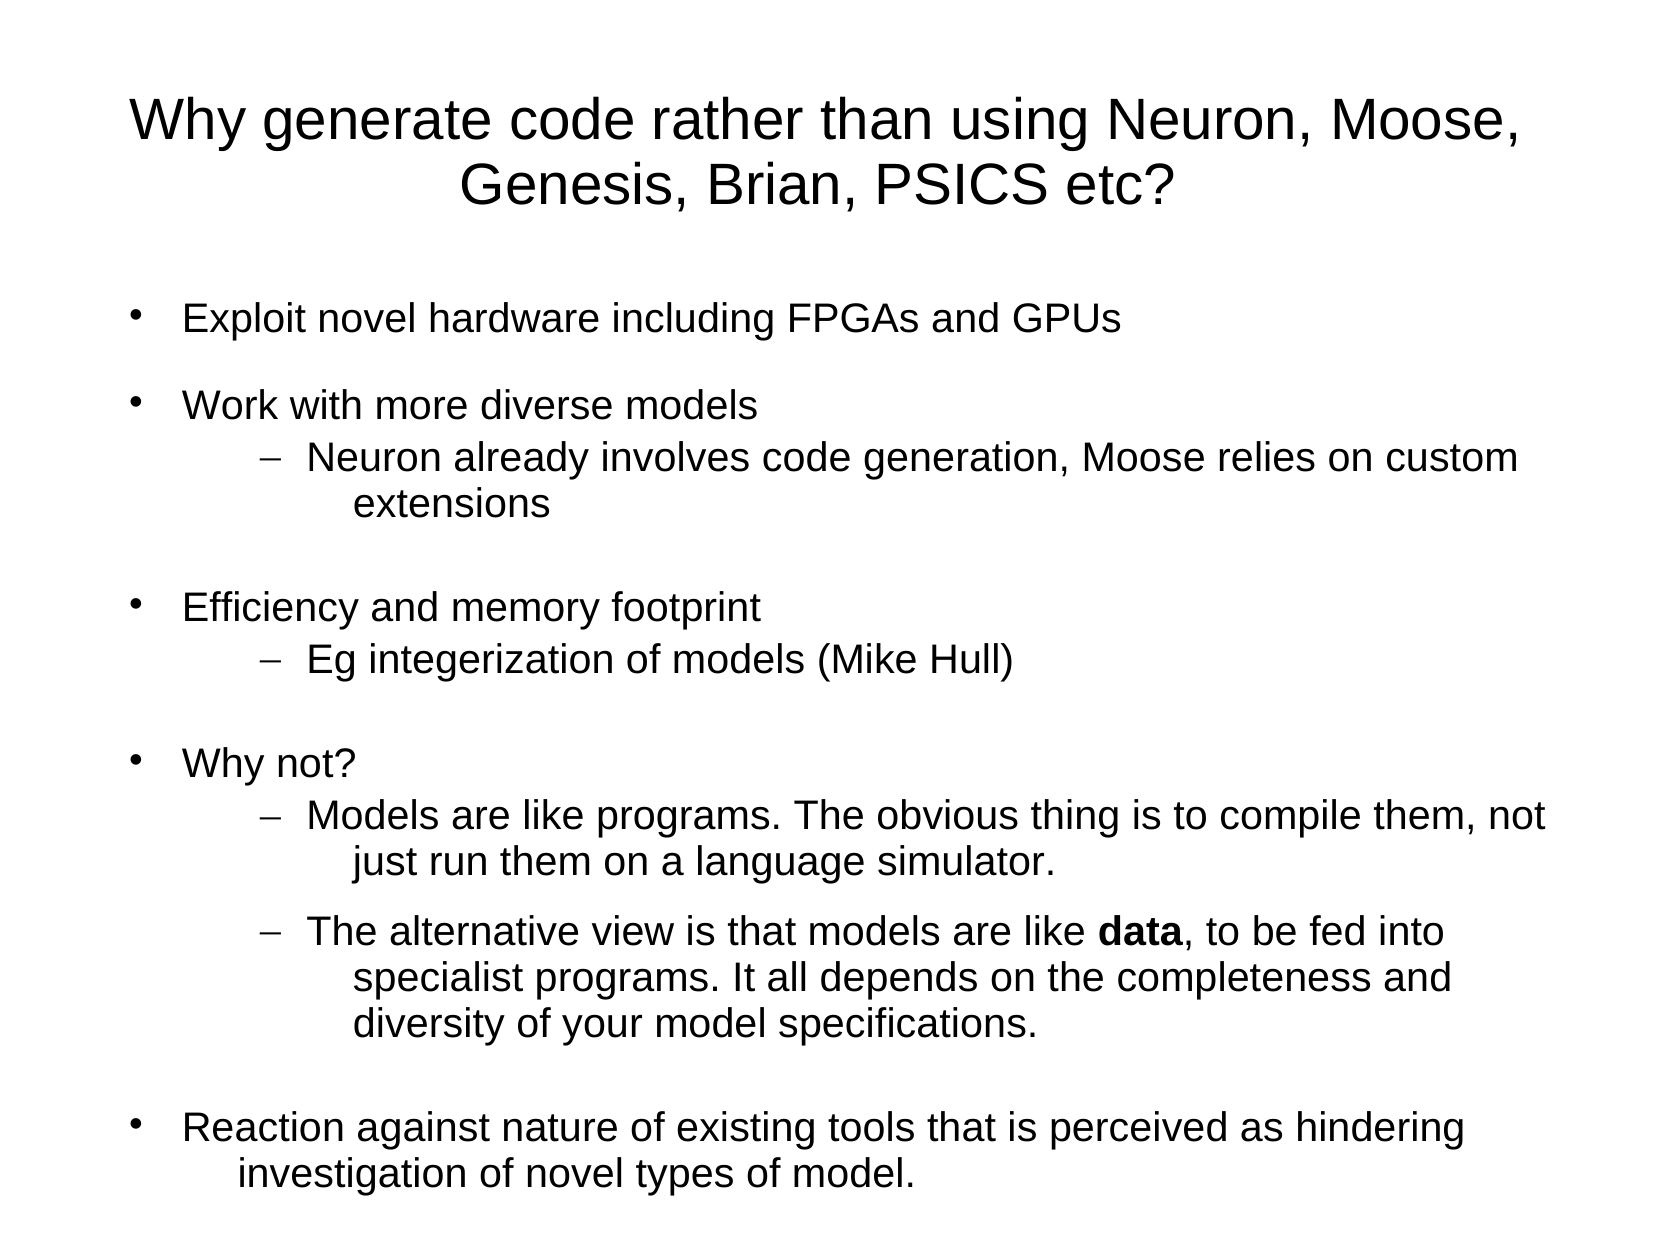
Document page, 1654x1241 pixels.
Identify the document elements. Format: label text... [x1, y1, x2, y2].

list Exploit novel hardware including FPGAs and GPUs Work with more diverse models Neuron already involves code generation, Moose relies on custom extensions Efficiency and memory footprint Eg integerization of models (Mike Hull) Why not? Models are like programs. The obvious thing is to compile them, not just run them on a language simulator. The alternative view is that models are like data, to be fed into specialist programs. It all depends on the completeness and diversity of your model specifications. Reaction against nature of existing tools that is perceived as hindering investigation of novel types of model. [111, 291, 1600, 1207]
title Why generate code rather than using Neuron, Moose, Genesis, Brian, PSICS etc? [82, 49, 1571, 257]
